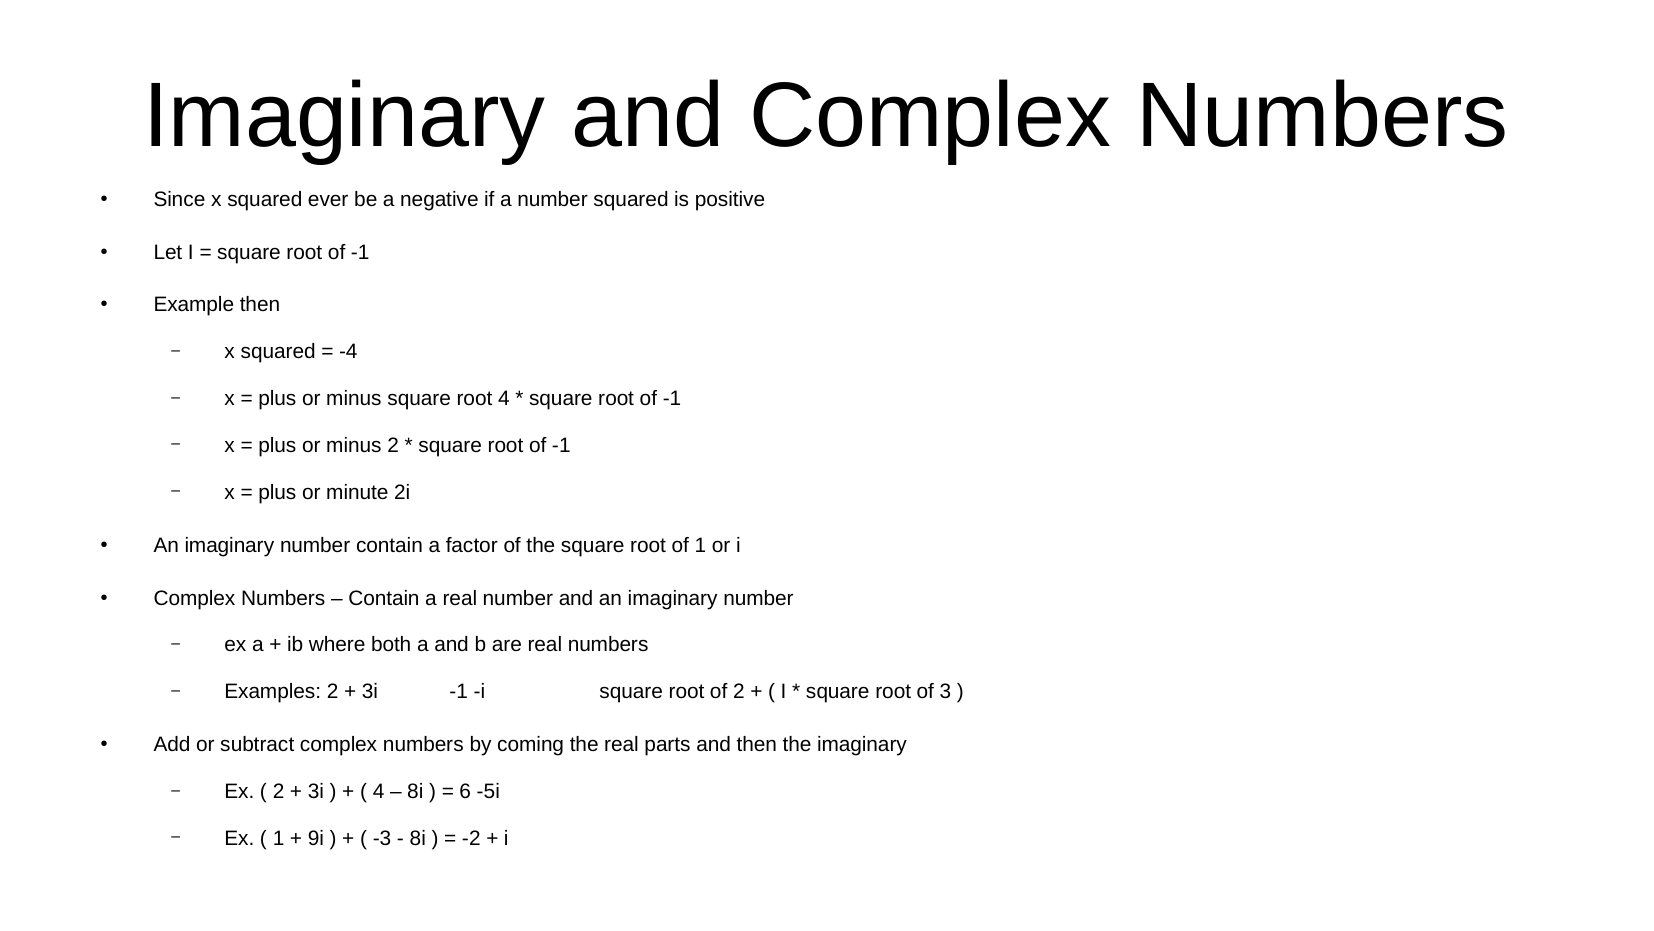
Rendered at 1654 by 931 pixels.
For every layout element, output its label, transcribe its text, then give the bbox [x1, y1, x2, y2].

list Since x squared ever be a negative if a number squared is positive Let I = square root of -1 Example then x squared = -4 x = plus or minus square root 4 * square root of -1 x = plus or minus 2 * square root of -1 x = plus or minute 2i An imaginary number contain a factor of the square root of 1 or i Complex Numbers – Contain a real number and an imaginary number ex a + ib where both a and b are real numbers Examples: 2 + 3i -1 -i square root of 2 + ( I * square root of 3 ) Add or subtract complex numbers by coming the real parts and then the imaginary Ex. ( 2 + 3i ) + ( 4 – 8i ) = 6 -5i Ex. ( 1 + 9i ) + ( -3 - 8i ) = -2 + i [82, 187, 1613, 901]
title Imaginary and Complex Numbers [82, 37, 1571, 187]
